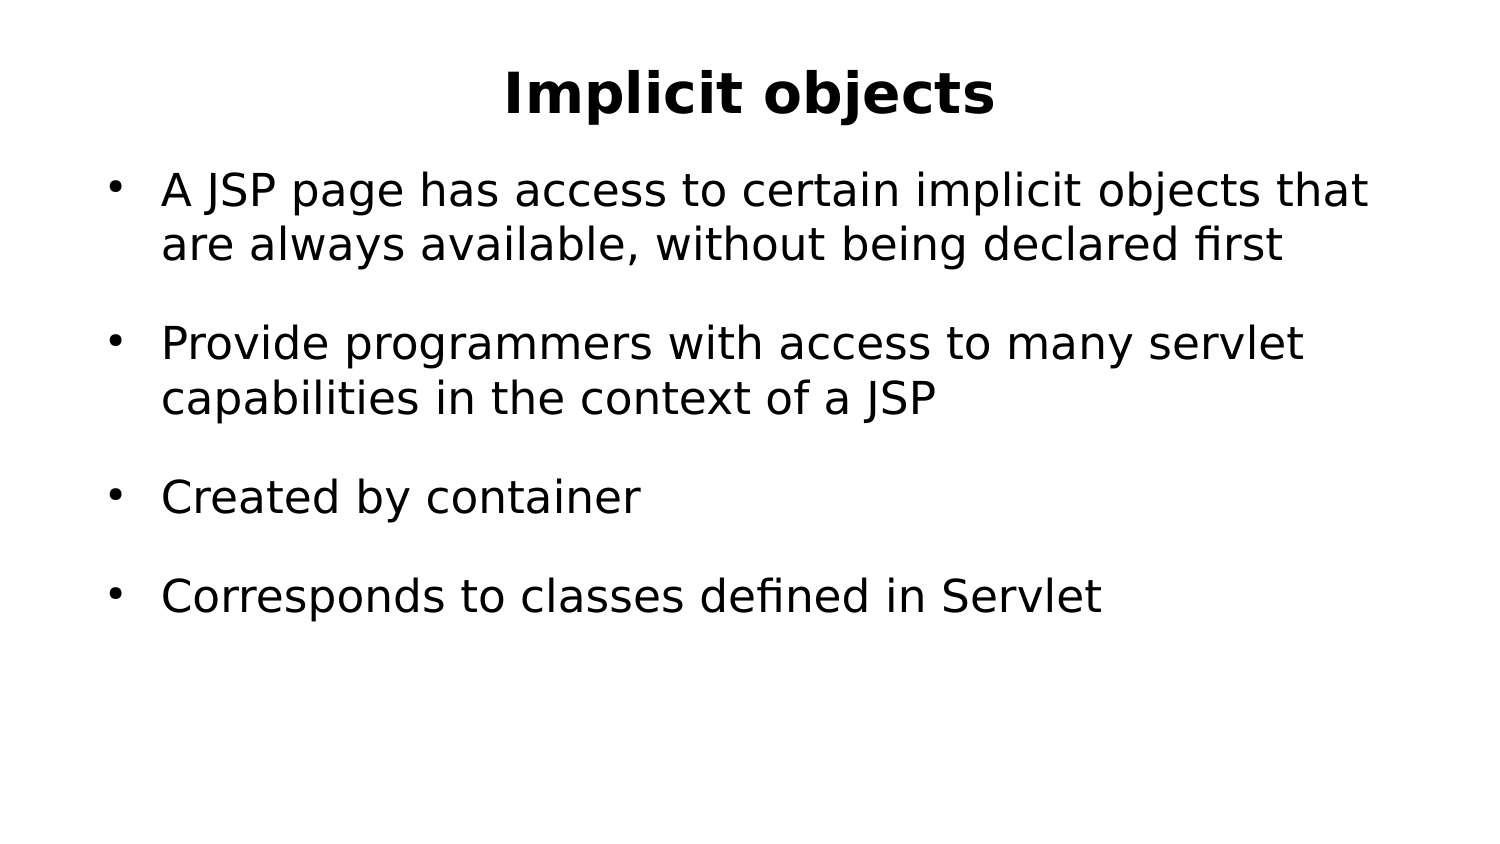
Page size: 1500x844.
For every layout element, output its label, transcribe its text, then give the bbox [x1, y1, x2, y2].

title Implicit objects [75, 33, 1425, 133]
list A JSP page has access to certain implicit objects that are always available, without being declared first Provide programmers with access to many servlet capabilities in the context of a JSP Created by container Corresponds to classes defined in Servlet [75, 153, 1395, 807]
